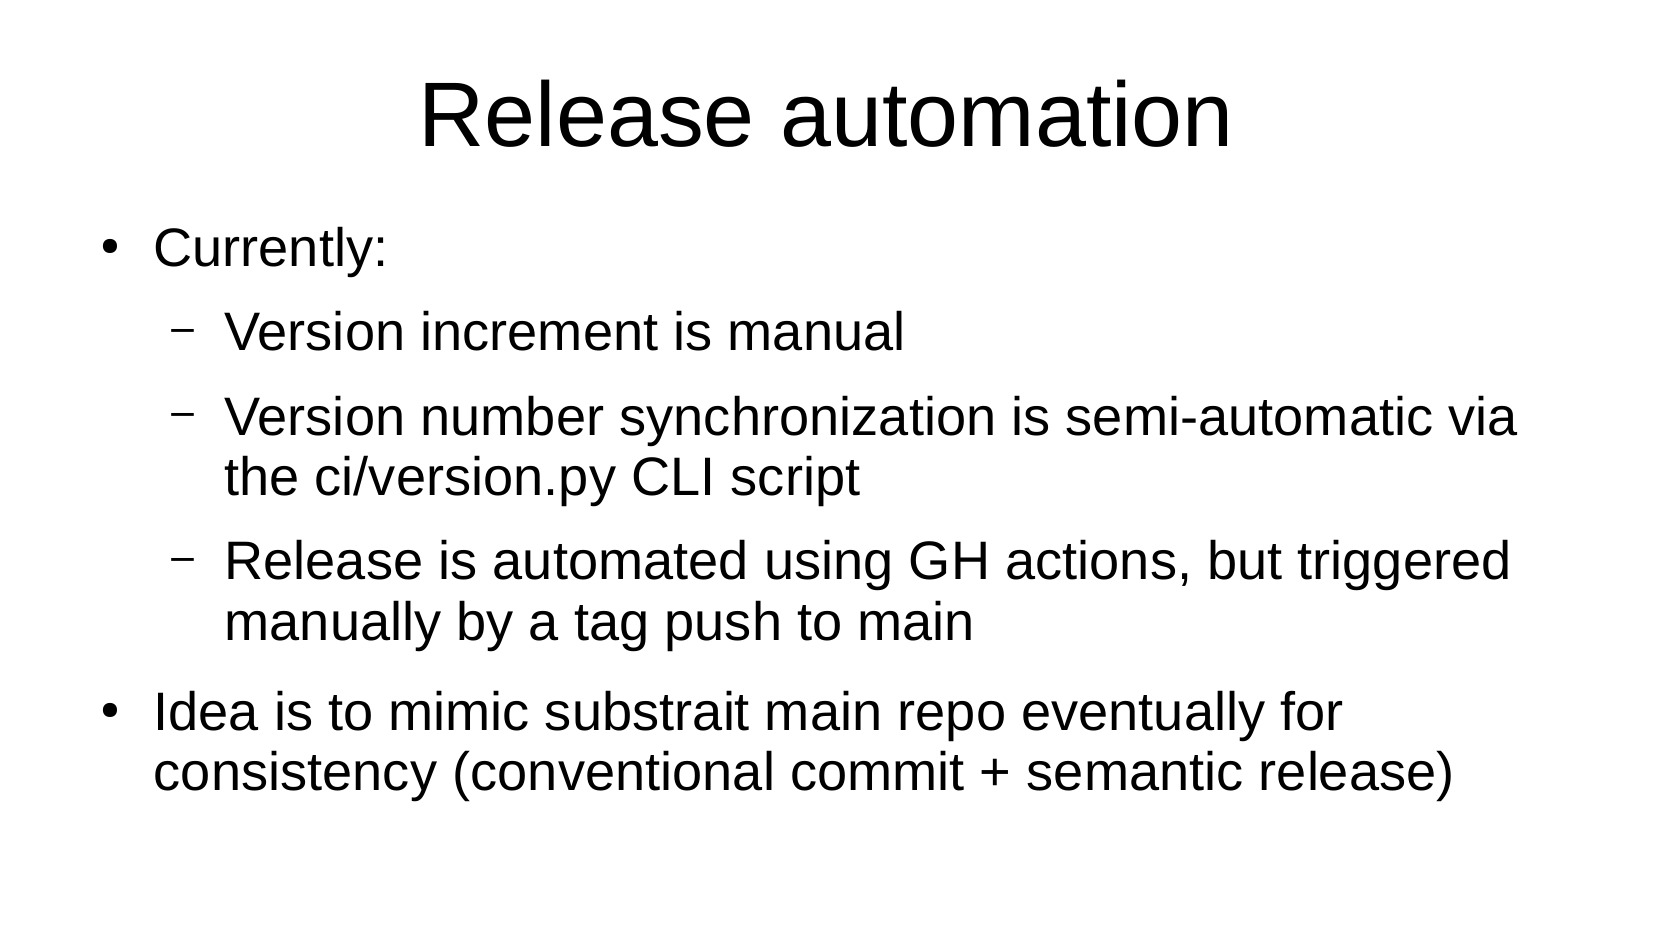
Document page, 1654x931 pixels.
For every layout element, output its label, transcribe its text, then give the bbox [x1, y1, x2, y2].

list Currently: Version increment is manual Version number synchronization is semi-automatic via the ci/version.py CLI script Release is automated using GH actions, but triggered manually by a tag push to main Idea is to mimic substrait main repo eventually for consistency (conventional commit + semantic release) [82, 217, 1571, 901]
title Release automation [82, 37, 1571, 193]
